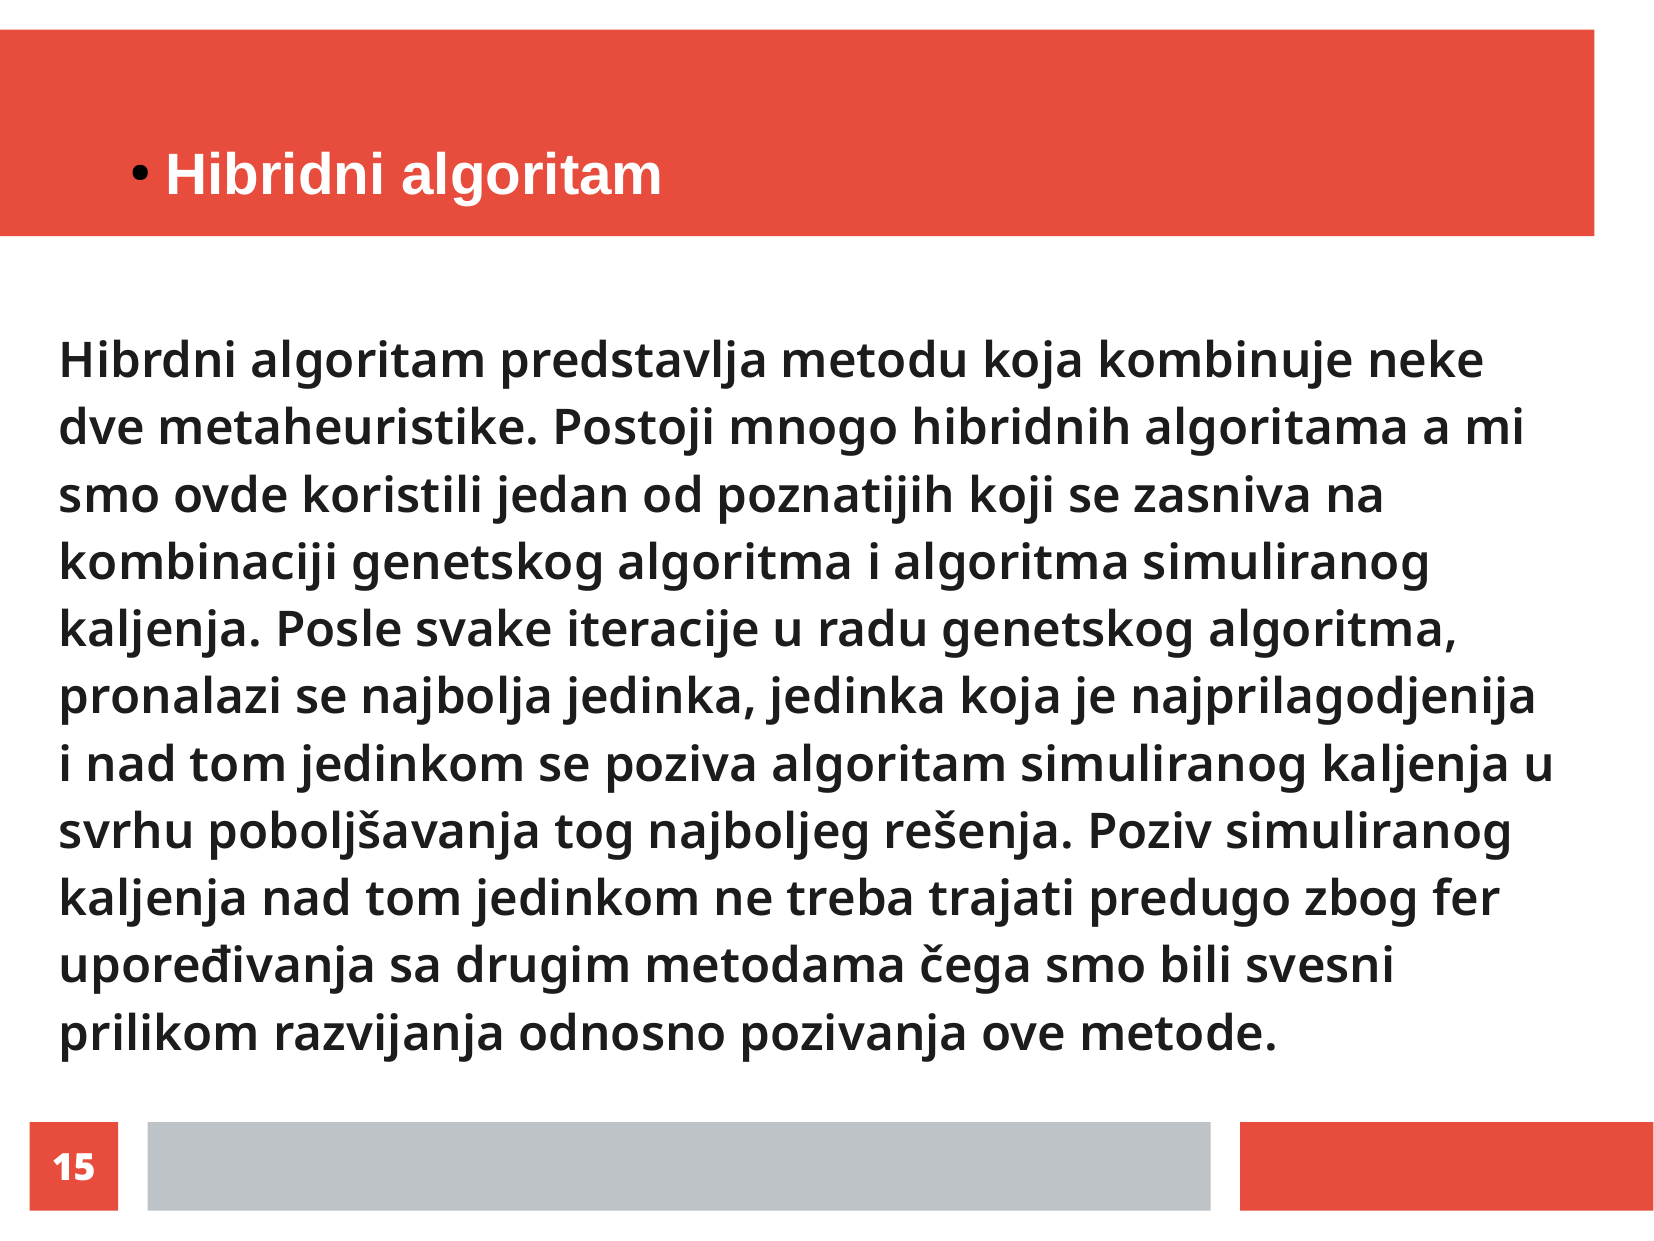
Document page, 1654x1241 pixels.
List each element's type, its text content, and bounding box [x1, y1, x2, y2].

list Hibrdni algoritam predstavlja metodu koja kombinuje neke dve metaheuristike. Postoji mnogo hibridnih algoritama a mi smo ovde koristili jedan od poznatijih koji se zasniva na kombinaciji genetskog algoritma i algoritma simuliranog kaljenja. Posle svake iteracije u radu genetskog algoritma, pronalazi se najbolja jedinka, jedinka koja je najprilagodjenija i nad tom jedinkom se poziva algoritam simuliranog kaljenja u svrhu poboljšavanja tog najboljeg rešenja. Poziv simuliranog kaljenja nad tom jedinkom ne treba trajati predugo zbog fer upoređivanja sa drugim metodama čega smo bili svesni prilikom razvijanja odnosno pozivanja ove metode. [59, 324, 1565, 1093]
title Hibridni algoritam [59, 59, 1595, 207]
